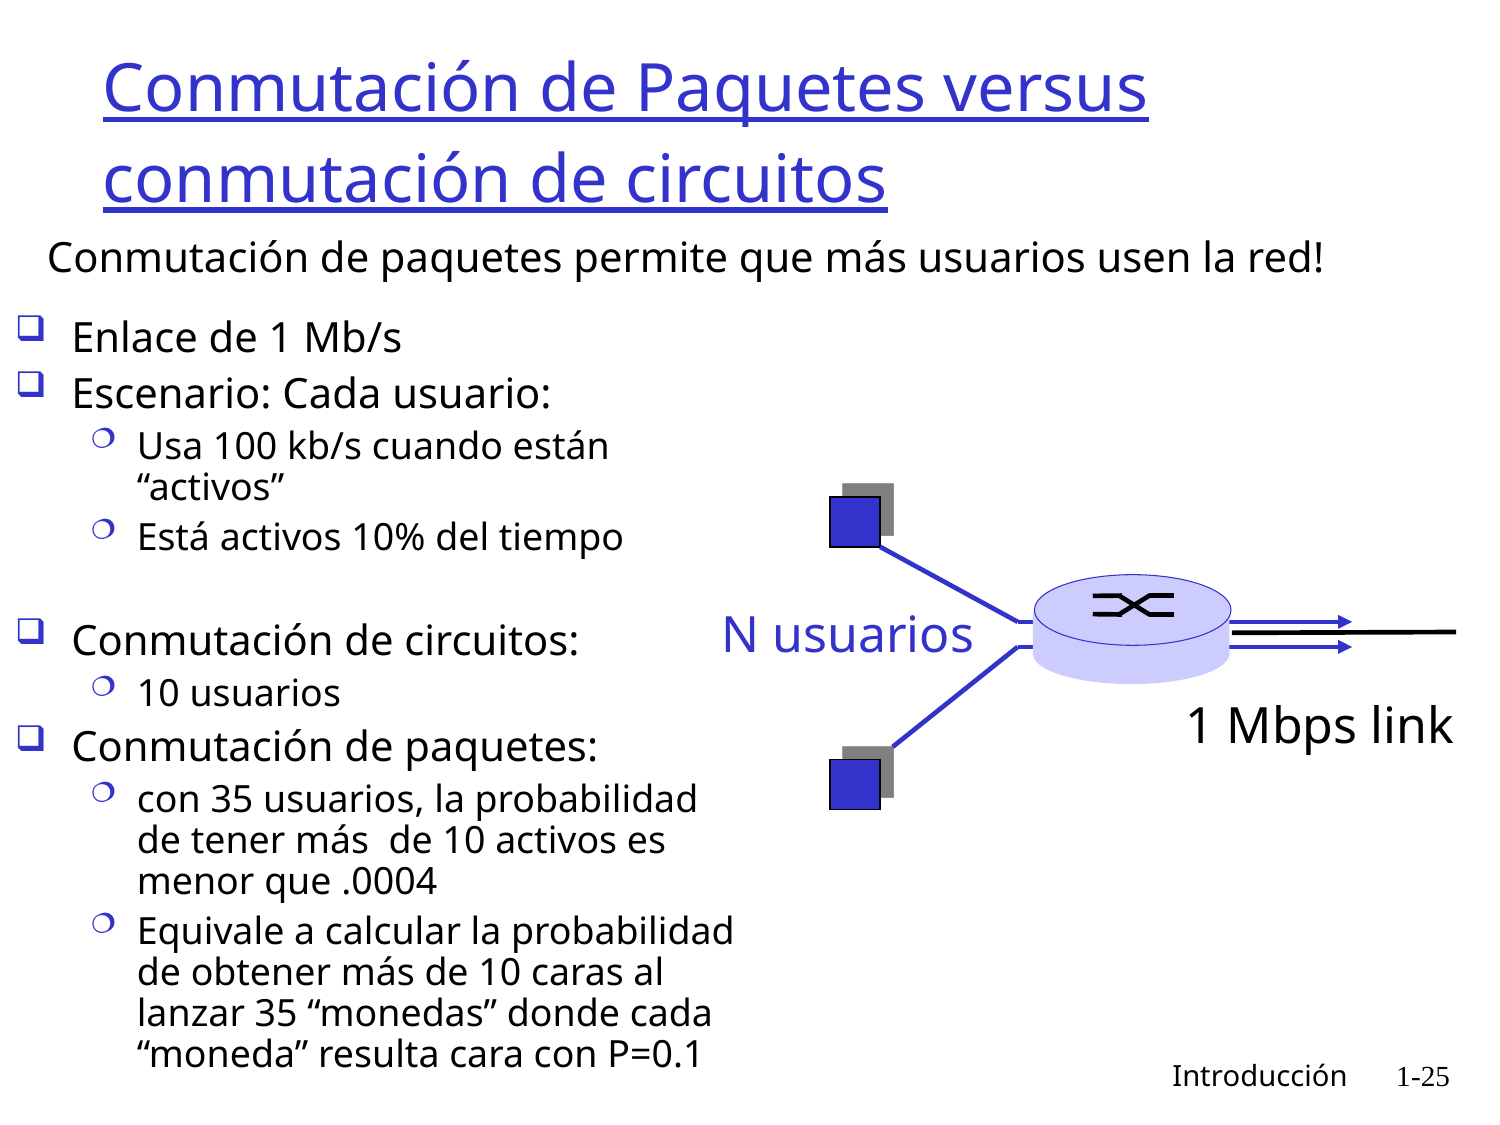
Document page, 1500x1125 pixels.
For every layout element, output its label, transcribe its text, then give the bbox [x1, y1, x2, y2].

text_box 1 Mbps link [1170, 686, 1470, 762]
text_box [830, 496, 881, 547]
text_box [830, 759, 881, 810]
list Conmutación de paquetes permite que más usuarios usen la red! [31, 228, 1446, 329]
list Enlace de 1 Mb/s Escenario: Cada usuario: Usa 100 kb/s cuando están “activos” Está activos 10% del tiempo Conmutación de circuitos: 10 usuarios Conmutación de paquetes: con 35 usuarios, la probabilidad de tener más de 10 activos es menor que .0004 Equivale a calcular la probabilidad de obtener más de 10 caras al lanzar 35 “monedas” donde cada “moneda” resulta cara con P=0.1 [0, 308, 763, 1071]
text_box N usuarios [706, 594, 990, 671]
title Conmutación de Paquetes versus conmutación de circuitos [87, 16, 1363, 228]
text_box [1032, 574, 1232, 685]
text_box Introducción [887, 1050, 1362, 1125]
text_box 1-<number> [1362, 1050, 1466, 1125]
